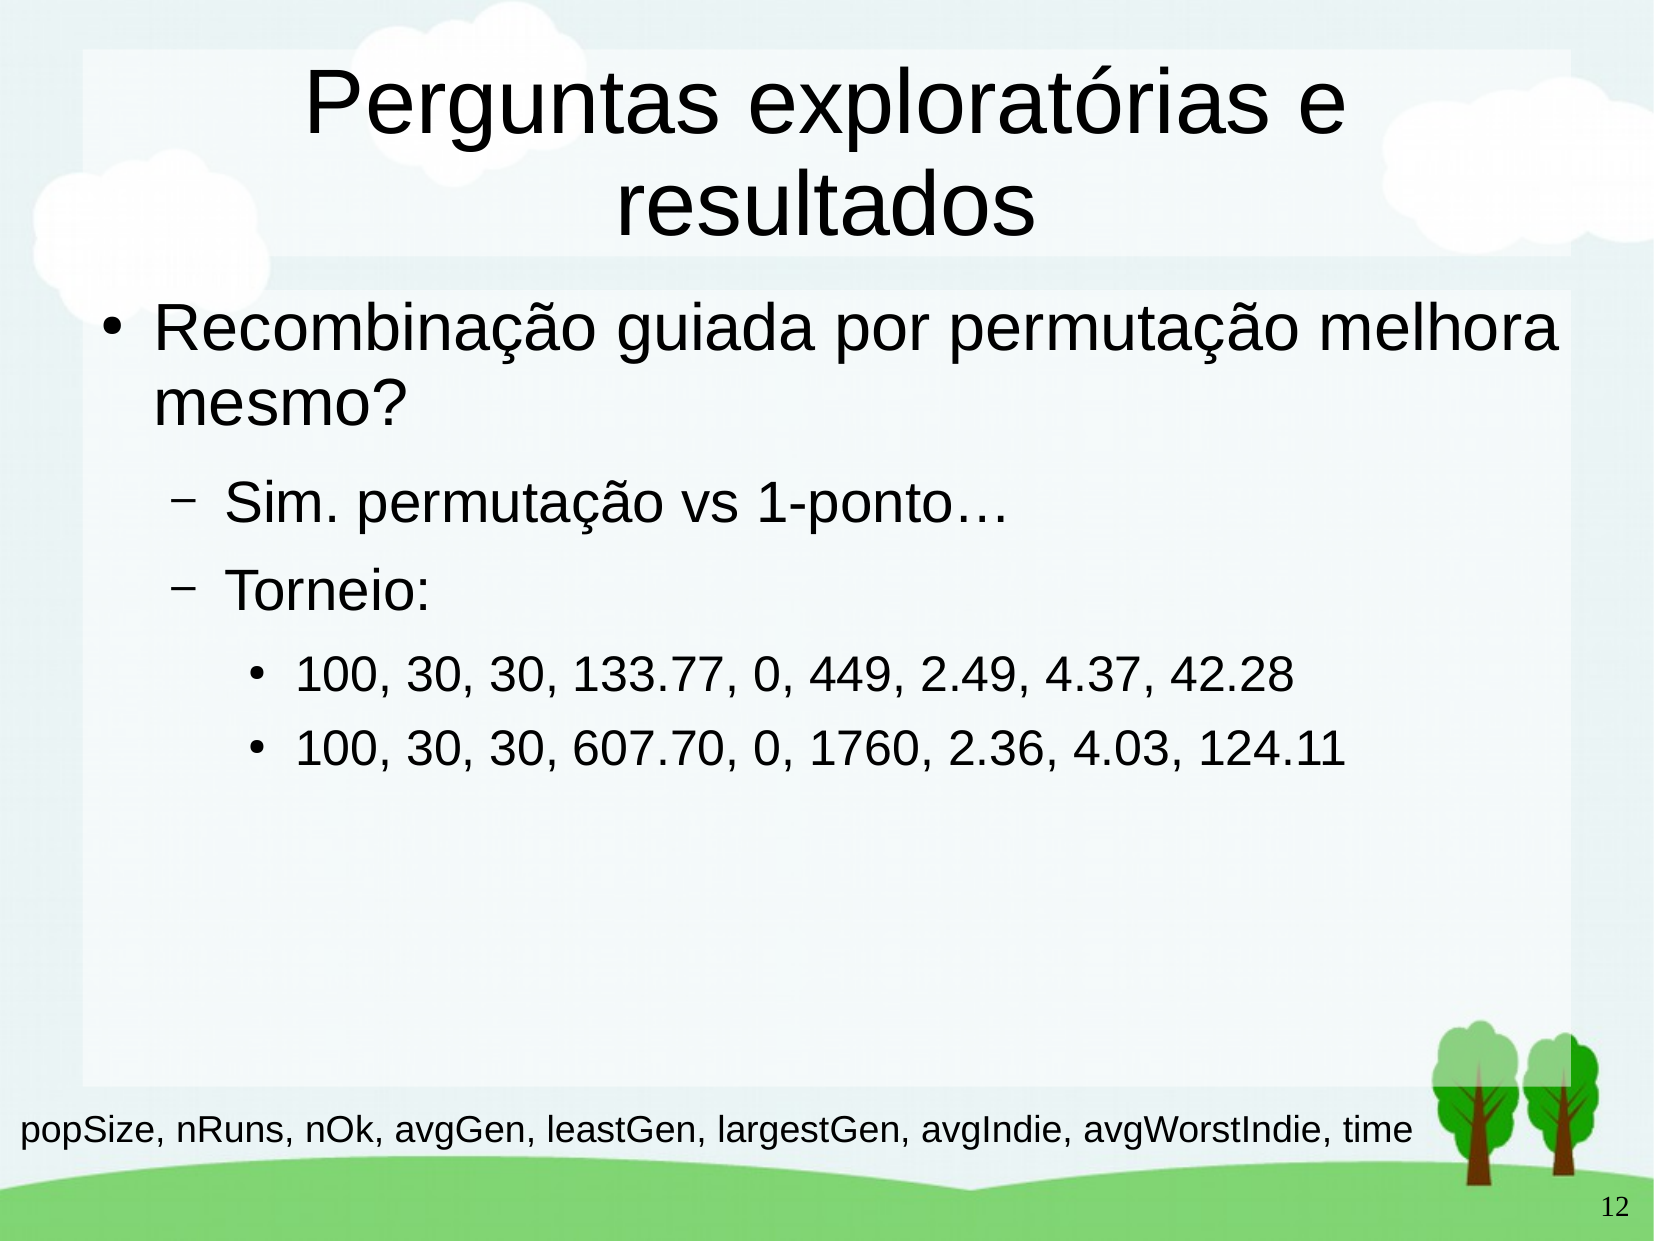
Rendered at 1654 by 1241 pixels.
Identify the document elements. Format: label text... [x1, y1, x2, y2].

list Recombinação guiada por permutação melhora mesmo? Sim. permutação vs 1-ponto… Torneio: 100, 30, 30, 133.77, 0, 449, 2.49, 4.37, 42.28 100, 30, 30, 607.70, 0, 1760, 2.36, 4.03, 124.11 [82, 290, 1571, 1087]
title Perguntas exploratórias e resultados [82, 49, 1571, 257]
picture [0, 0, 1654, 1241]
text_box popSize, nRuns, nOk, avgGen, leastGen, largestGen, avgIndie, avgWorstIndie, time [5, 1100, 1489, 1158]
